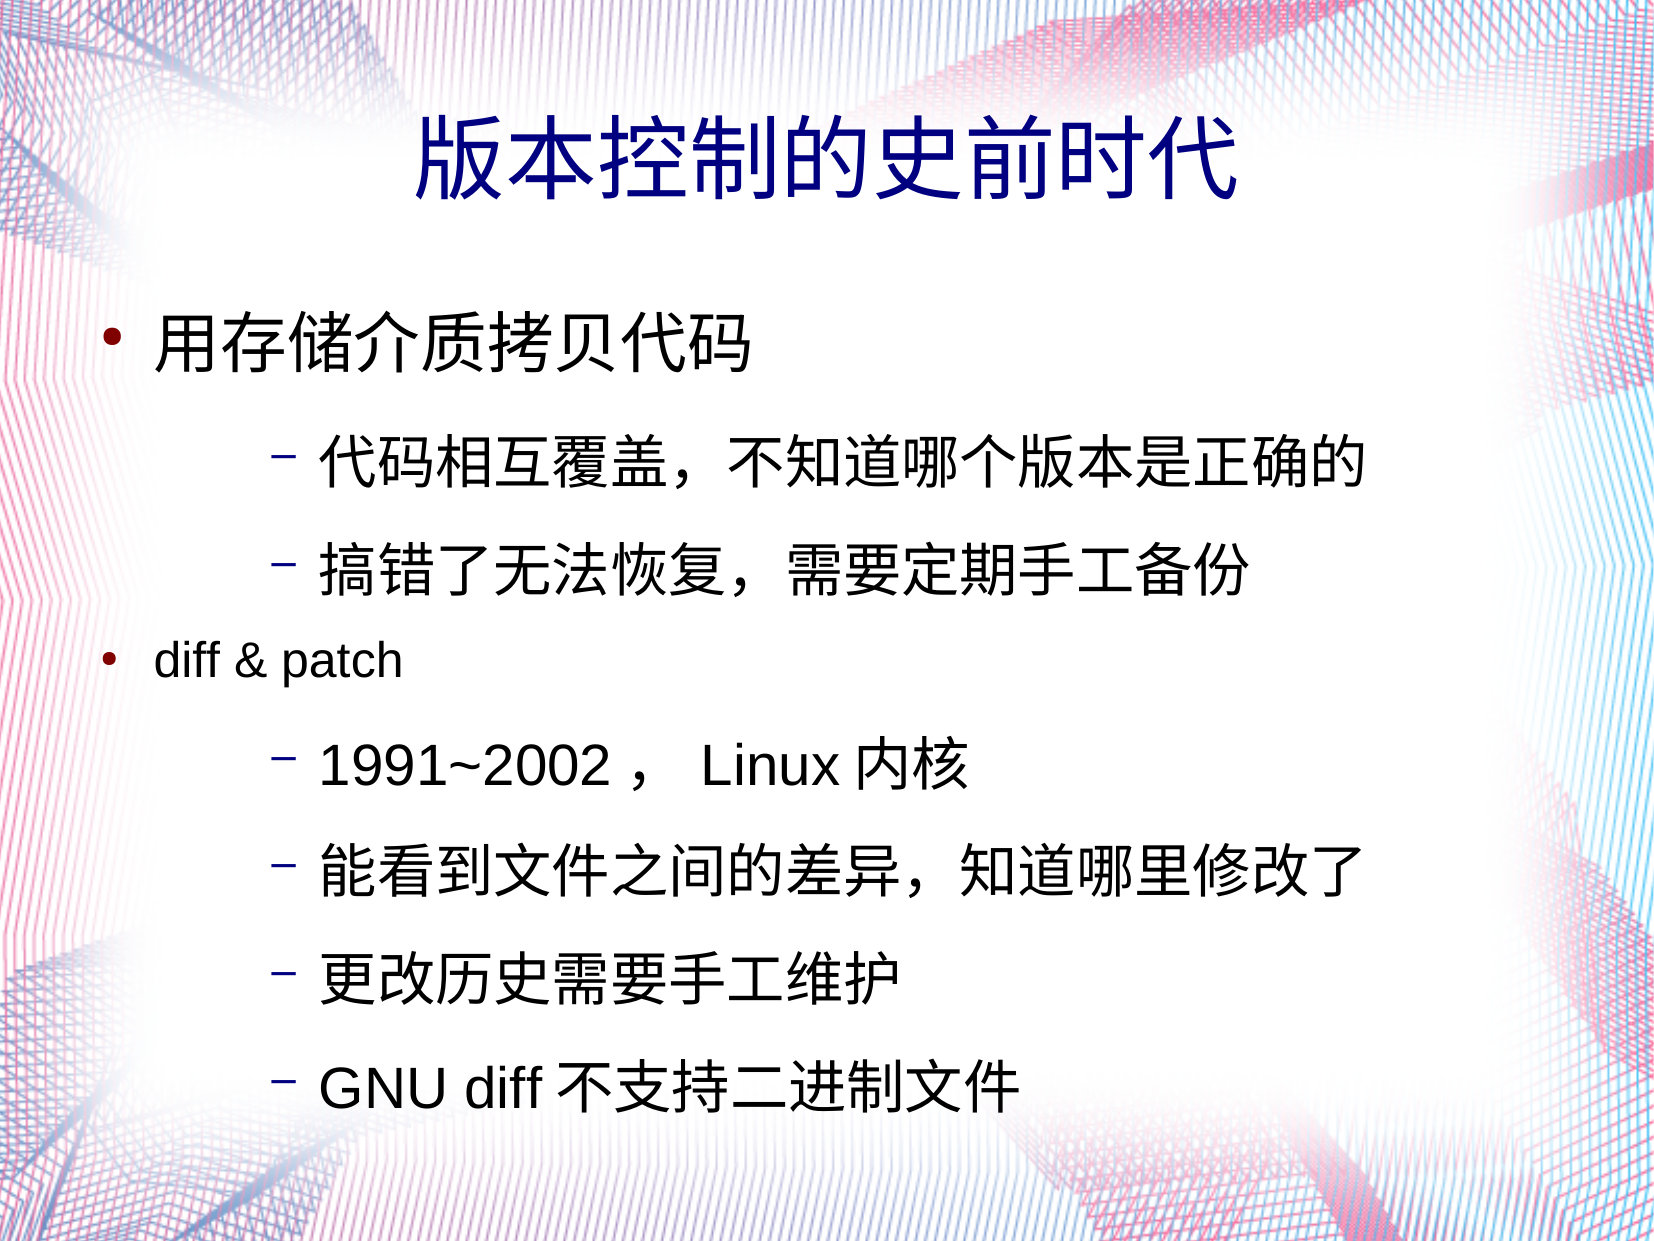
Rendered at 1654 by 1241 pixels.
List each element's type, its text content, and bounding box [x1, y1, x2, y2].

picture [0, 0, 1654, 1241]
title 版本控制的史前时代 [82, 49, 1571, 257]
list 用存储介质拷贝代码 代码相互覆盖，不知道哪个版本是正确的 搞错了无法恢复，需要定期手工备份 diff & patch 1991~2002，Linux内核 能看到文件之间的差异，知道哪里修改了 更改历史需要手工维护 GNU diff不支持二进制文件 [82, 290, 1561, 1141]
